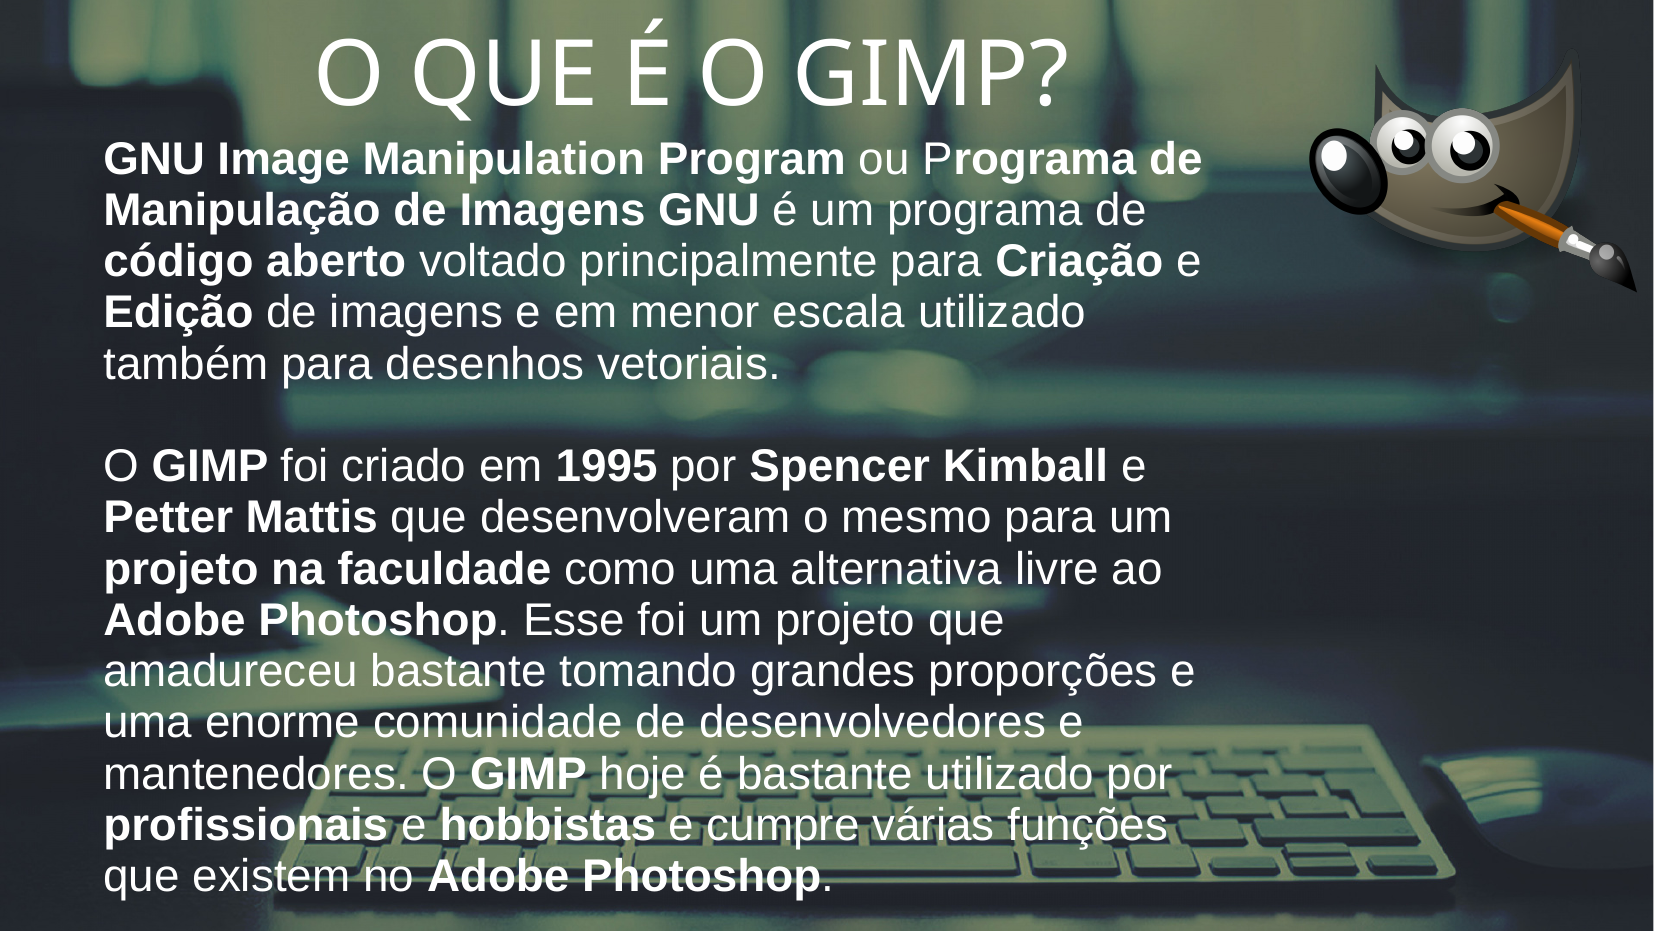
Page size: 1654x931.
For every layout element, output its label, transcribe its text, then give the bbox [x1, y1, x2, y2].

text_box O QUE É O GIMP? [0, 0, 1305, 148]
text_box GNU Image Manipulation Program ou Programa de Manipulação de Imagens GNU é um programa de código aberto voltado principalmente para Criação e Edição de imagens e em menor escala utilizado também para desenhos vetoriais. O GIMP foi criado em 1995 por Spencer Kimball e Petter Mattis que desenvolveram o mesmo para um projeto na faculdade como uma alternativa livre ao Adobe Photoshop. Esse foi um projeto que amadureceu bastante tomando grandes proporções e uma enorme comunidade de desenvolvedores e mantenedores. O GIMP hoje é bastante utilizado por profissionais e hobbistas e cumpre várias funções que existem no Adobe Photoshop. [88, 125, 1270, 909]
picture [0, 0, 1654, 931]
